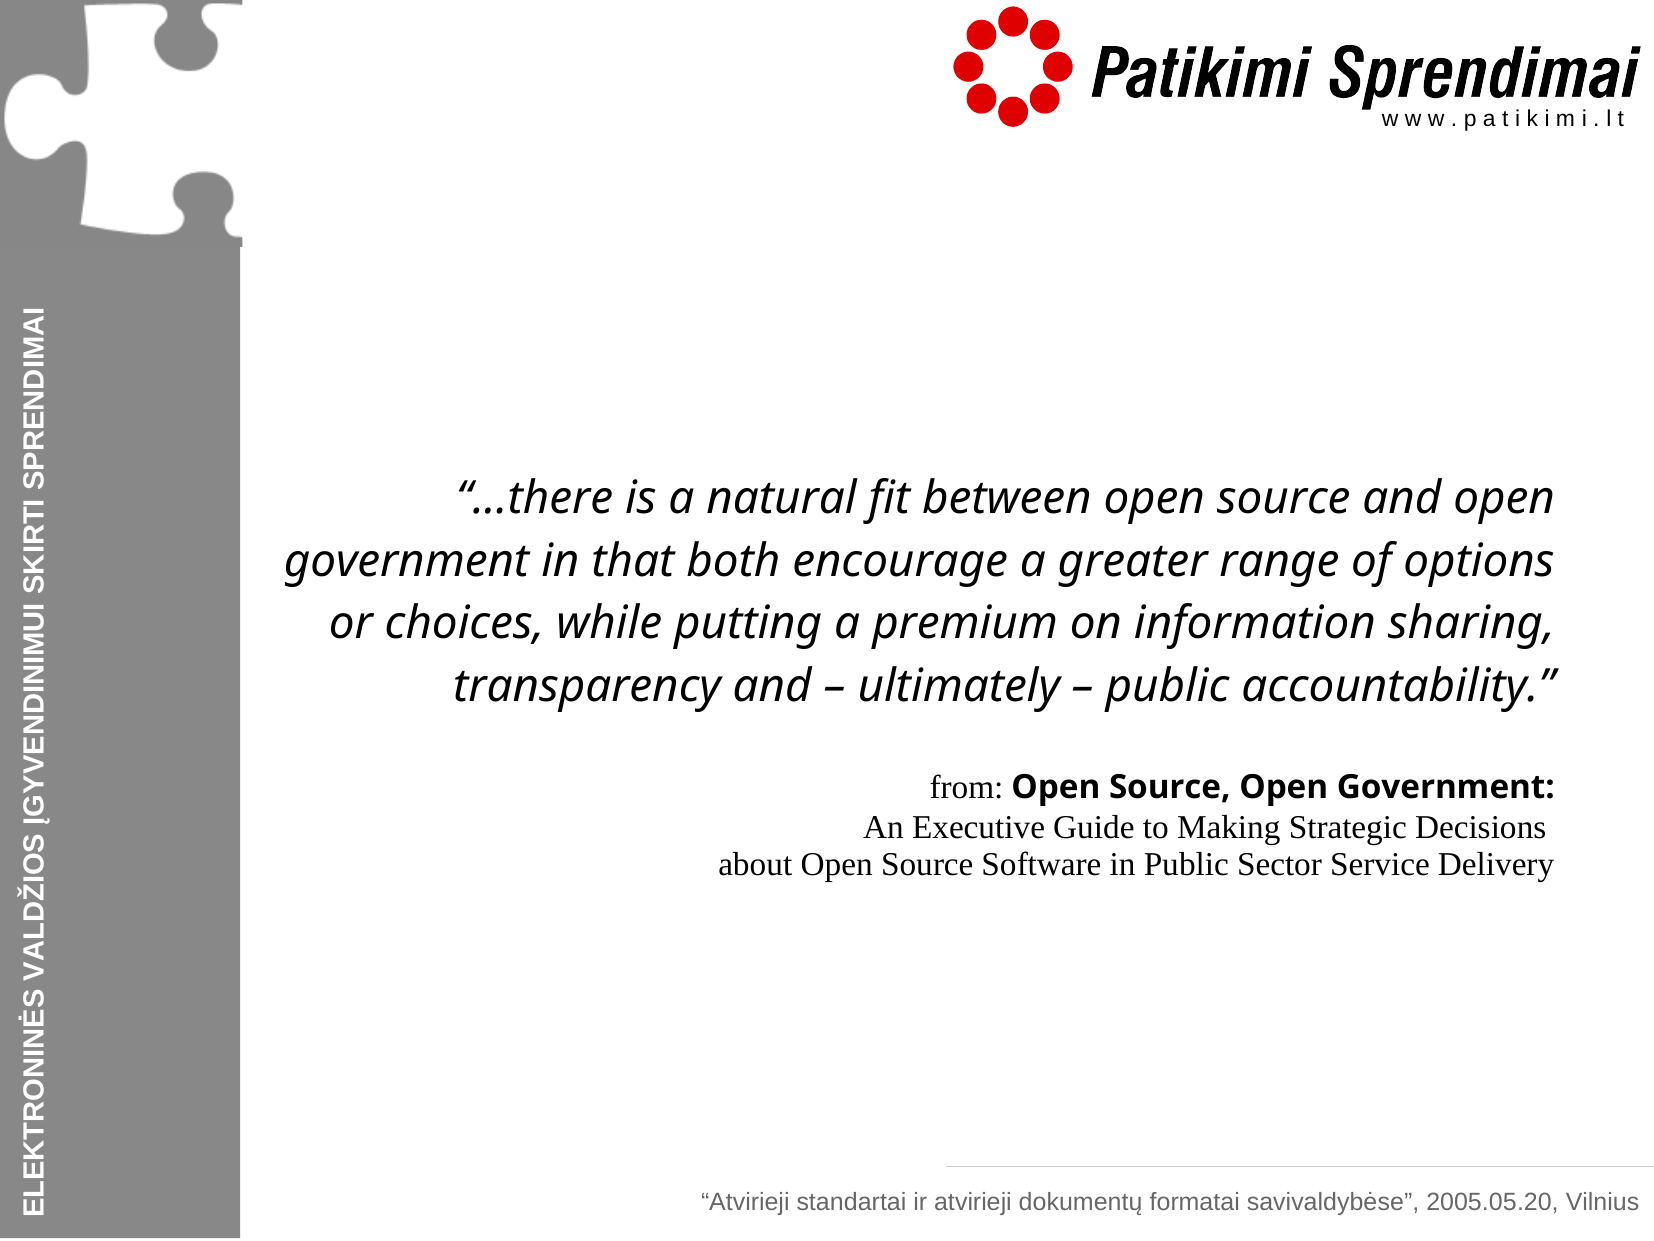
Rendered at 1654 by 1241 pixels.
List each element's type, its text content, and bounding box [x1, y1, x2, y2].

picture [953, 6, 1641, 127]
title “...there is a natural fit between open source and open government in that both encourage a greater range of options or choices, while putting a premium on information sharing, transparency and – ultimately – public accountability.” from: Open Source, Open Government: An Executive Guide to Making Strategic Decisions about Open Source Software in Public Sector Service Delivery [261, 391, 1571, 957]
